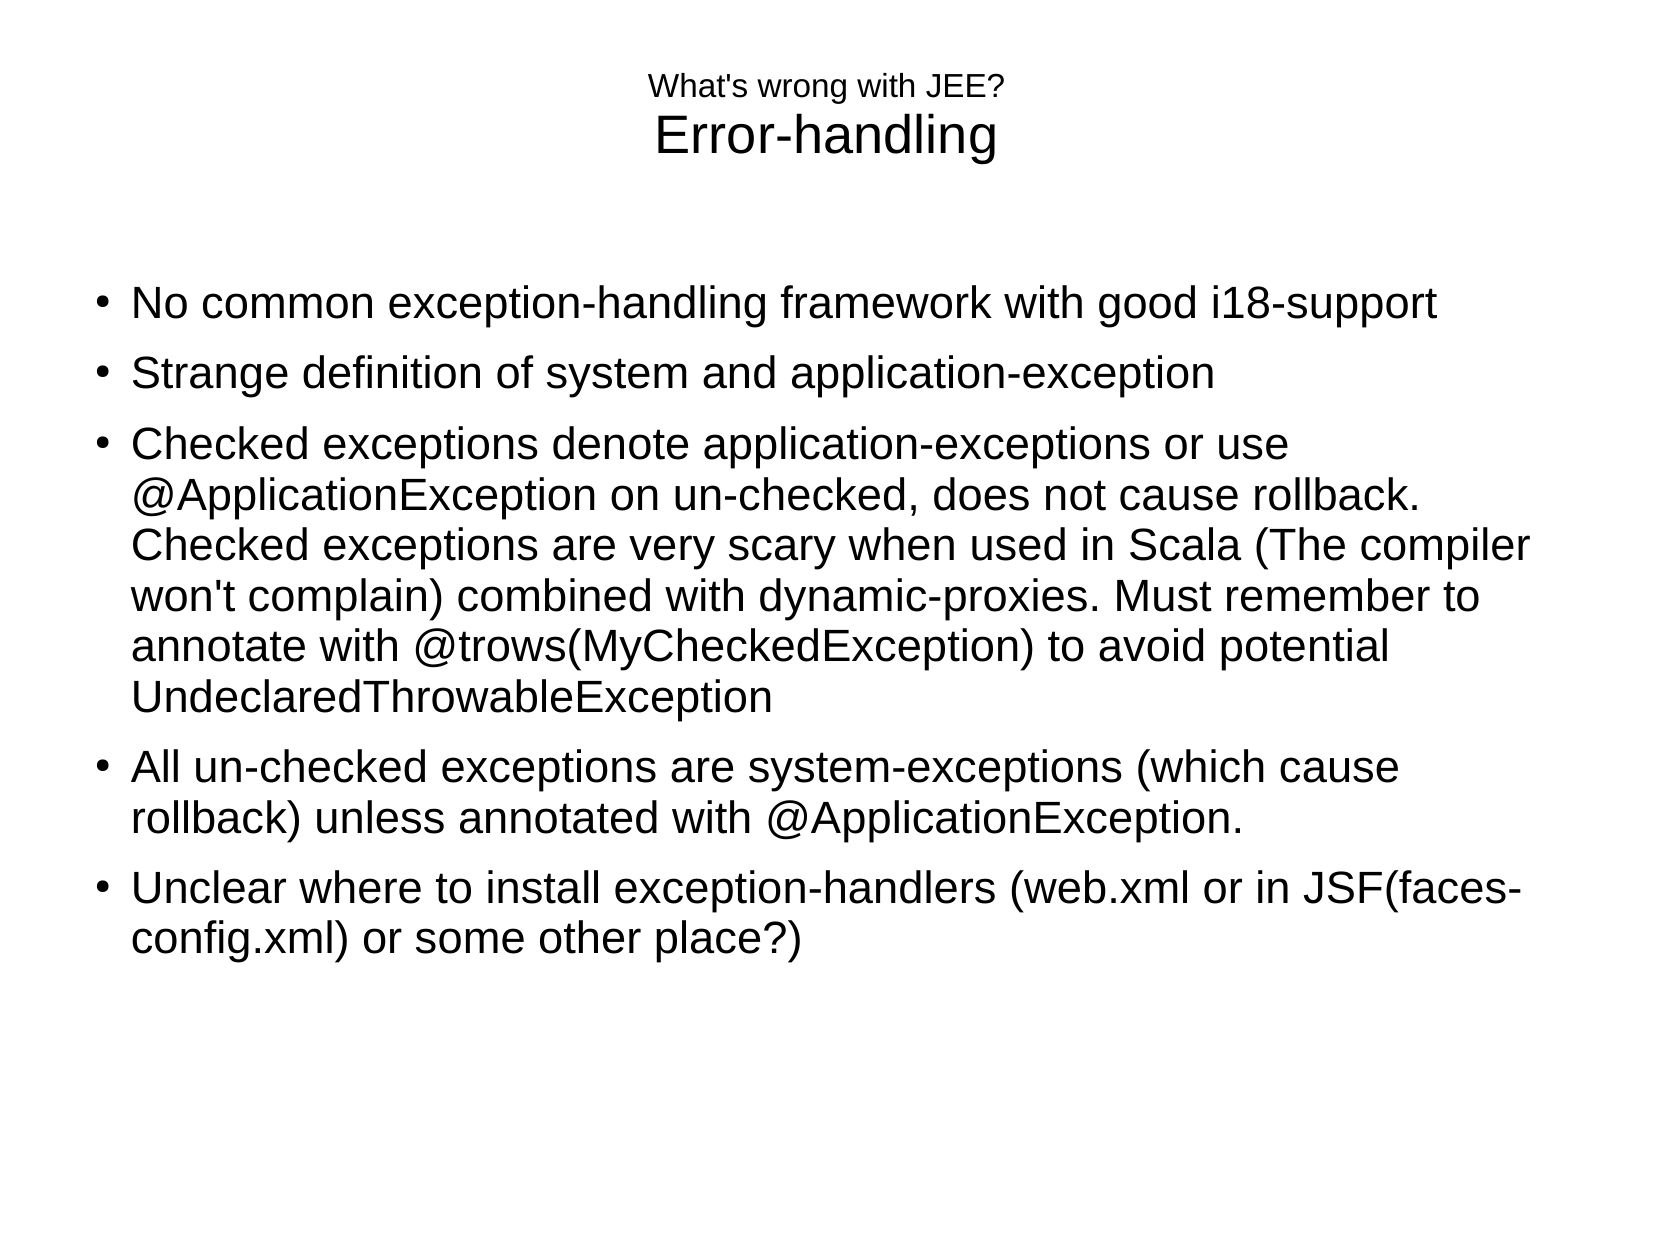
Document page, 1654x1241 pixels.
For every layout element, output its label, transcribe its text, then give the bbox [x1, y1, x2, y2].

list No common exception-handling framework with good i18-support Strange definition of system and application-exception Checked exceptions denote application-exceptions or use @ApplicationException on un-checked, does not cause rollback. Checked exceptions are very scary when used in Scala (The compiler won't complain) combined with dynamic-proxies. Must remember to annotate with @trows(MyCheckedException) to avoid potential UndeclaredThrowableException All un-checked exceptions are system-exceptions (which cause rollback) unless annotated with @ApplicationException. Unclear where to install exception-handlers (web.xml or in JSF(faces-config.xml) or some other place?) [82, 277, 1571, 973]
title What's wrong with JEE? Error-handling [82, 47, 1571, 186]
